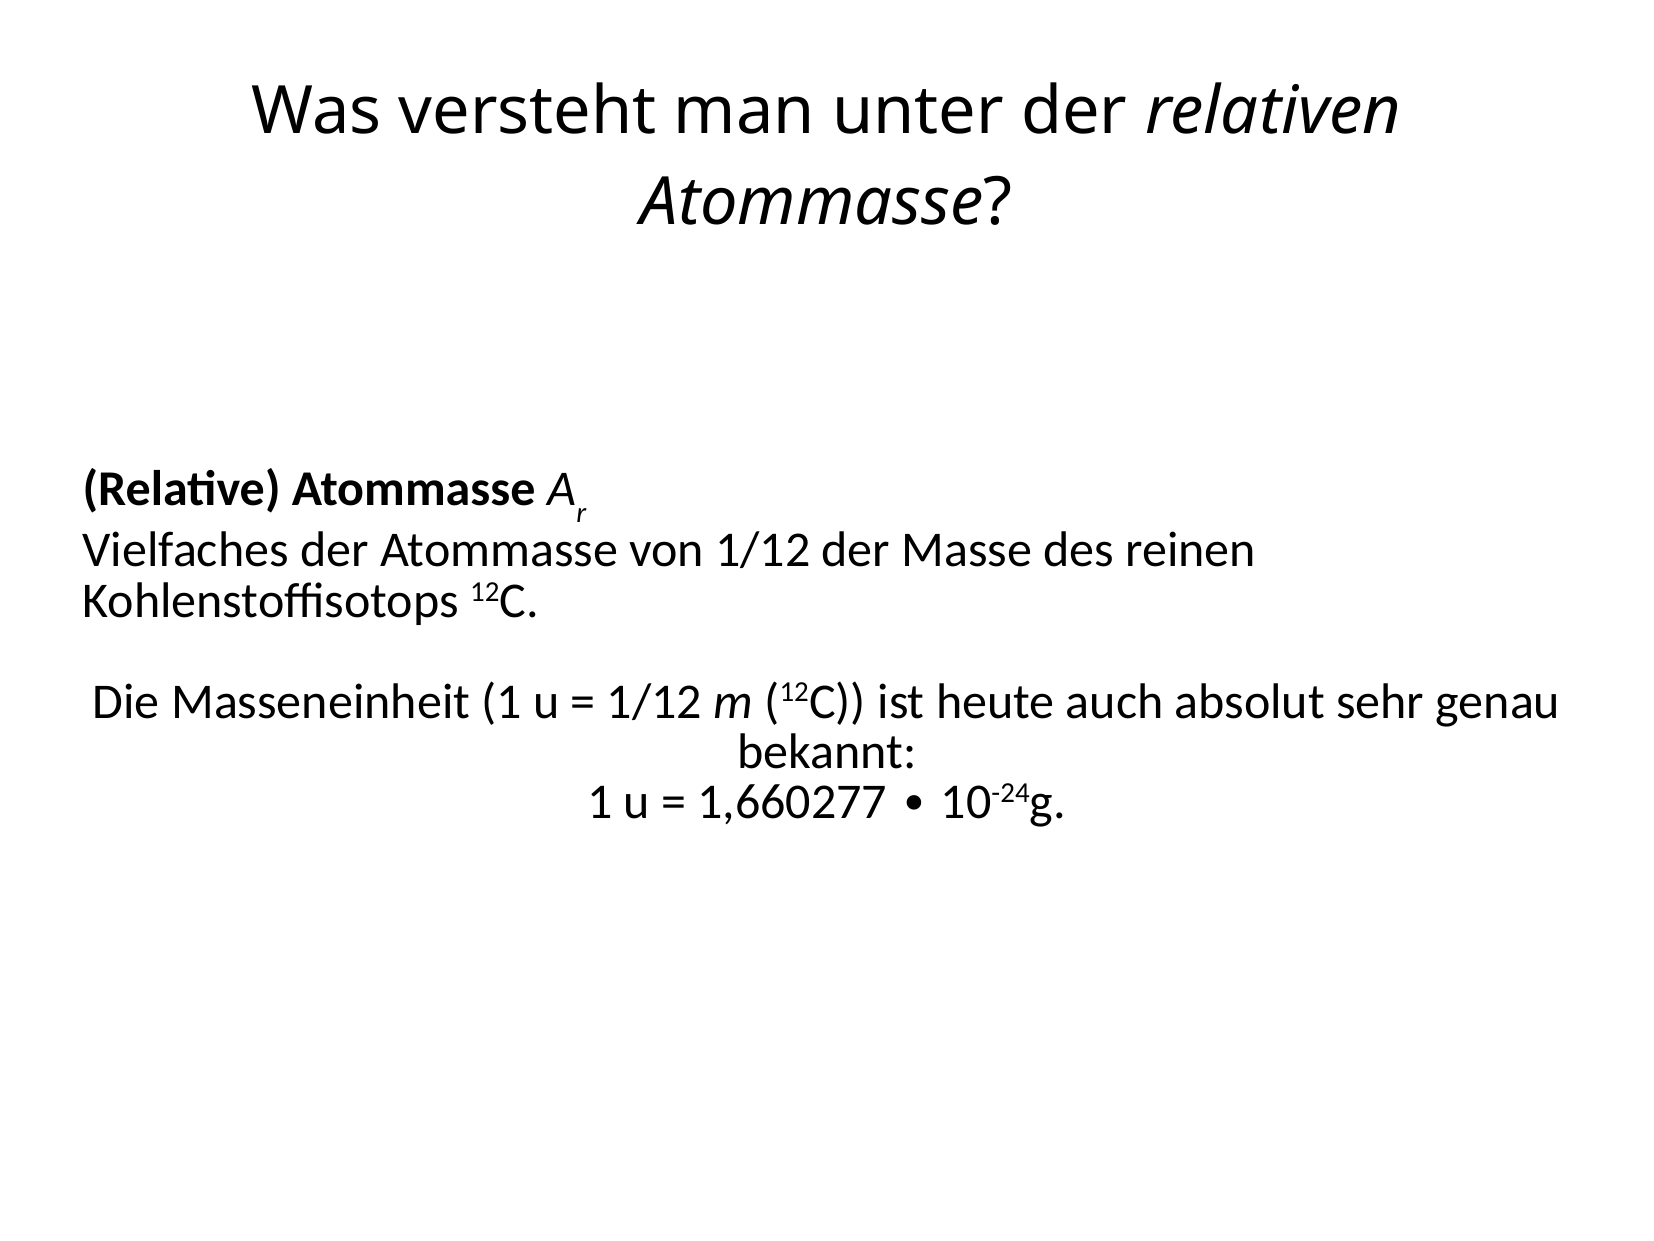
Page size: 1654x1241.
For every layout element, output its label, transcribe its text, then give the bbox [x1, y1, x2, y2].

subtitle (Relative) Atommasse Ar Vielfaches der Atommasse von 1/12 der Masse des reinen Kohlenstoffisotops 12C. Die Masseneinheit (1 u = 1/12 m (12C)) ist heute auch absolut sehr genau bekannt: 1 u = 1,660277 ∙ 10-24g. [82, 290, 1571, 1010]
title Was versteht man unter der relativen Atommasse? [82, 49, 1571, 257]
